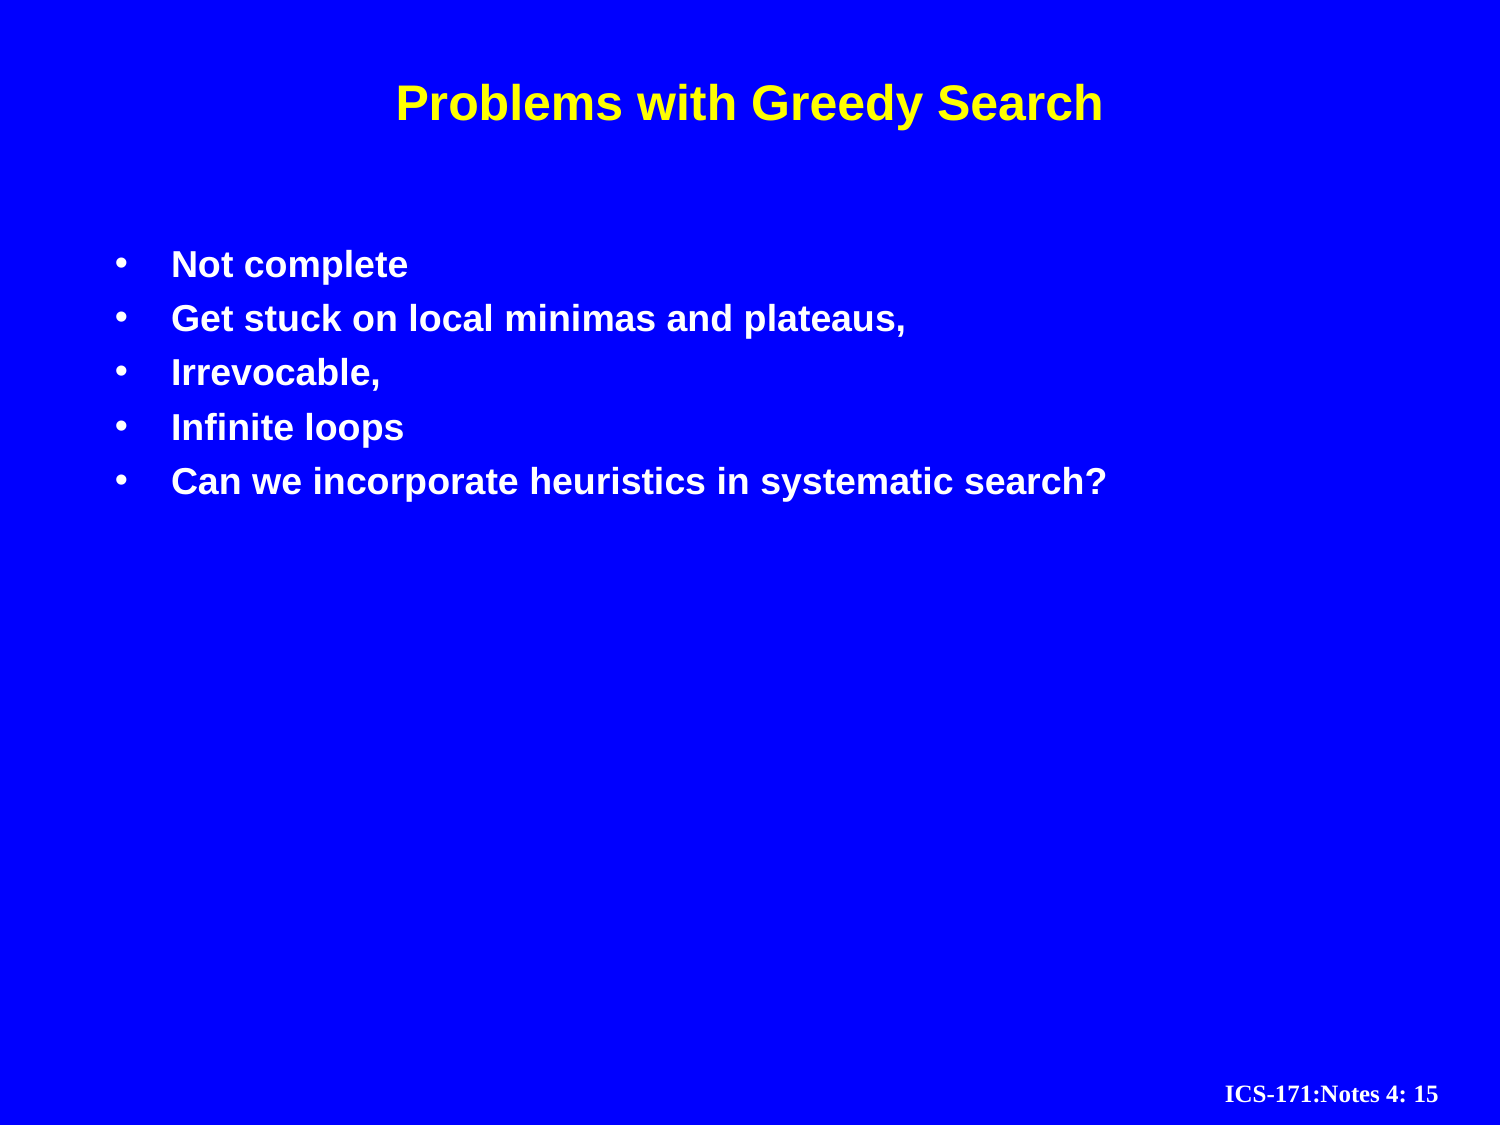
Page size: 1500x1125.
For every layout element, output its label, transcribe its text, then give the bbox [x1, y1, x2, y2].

list Not complete Get stuck on local minimas and plateaus, Irrevocable, Infinite loops Can we incorporate heuristics in systematic search? [99, 187, 1388, 1013]
title Problems with Greedy Search [112, 49, 1388, 150]
